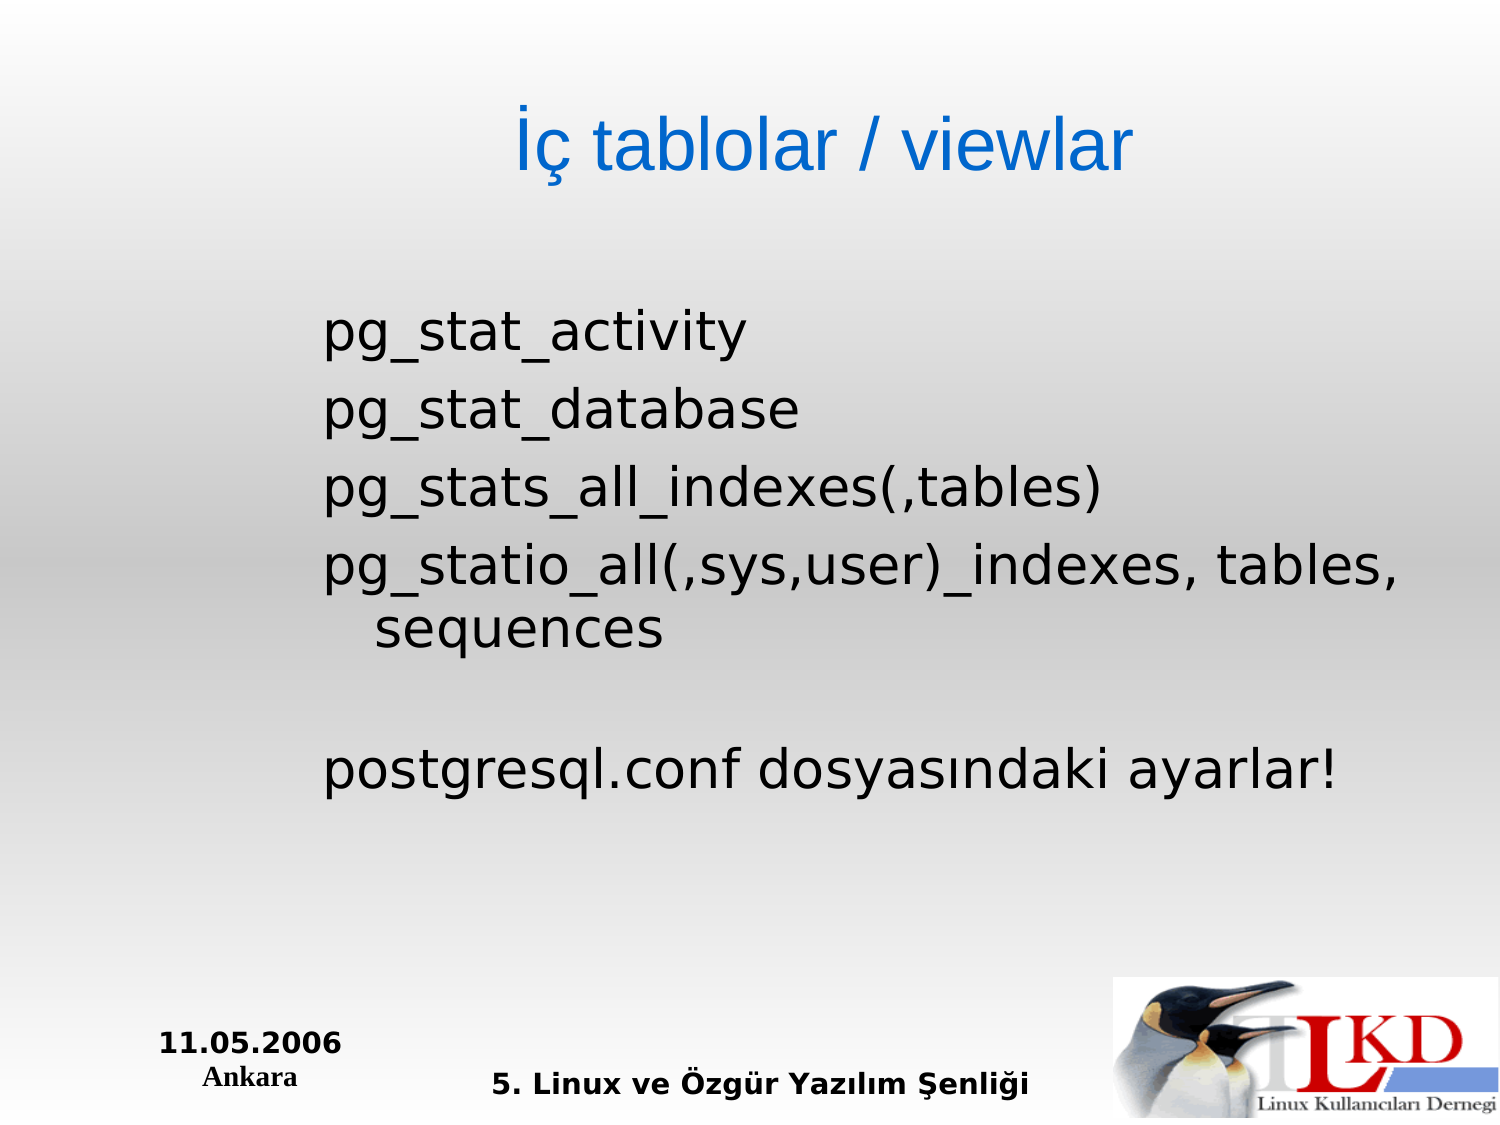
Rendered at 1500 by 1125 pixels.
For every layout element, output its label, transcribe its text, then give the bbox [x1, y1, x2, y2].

list pg_stat_activity pg_stat_database pg_stats_all_indexes(,tables) pg_statio_all(,sys,user)_indexes, tables, sequences postgresql.conf dosyasındaki ayarlar! [224, 299, 1425, 975]
title İç tablolar / viewlar [224, 49, 1425, 238]
picture [1113, 977, 1499, 1118]
